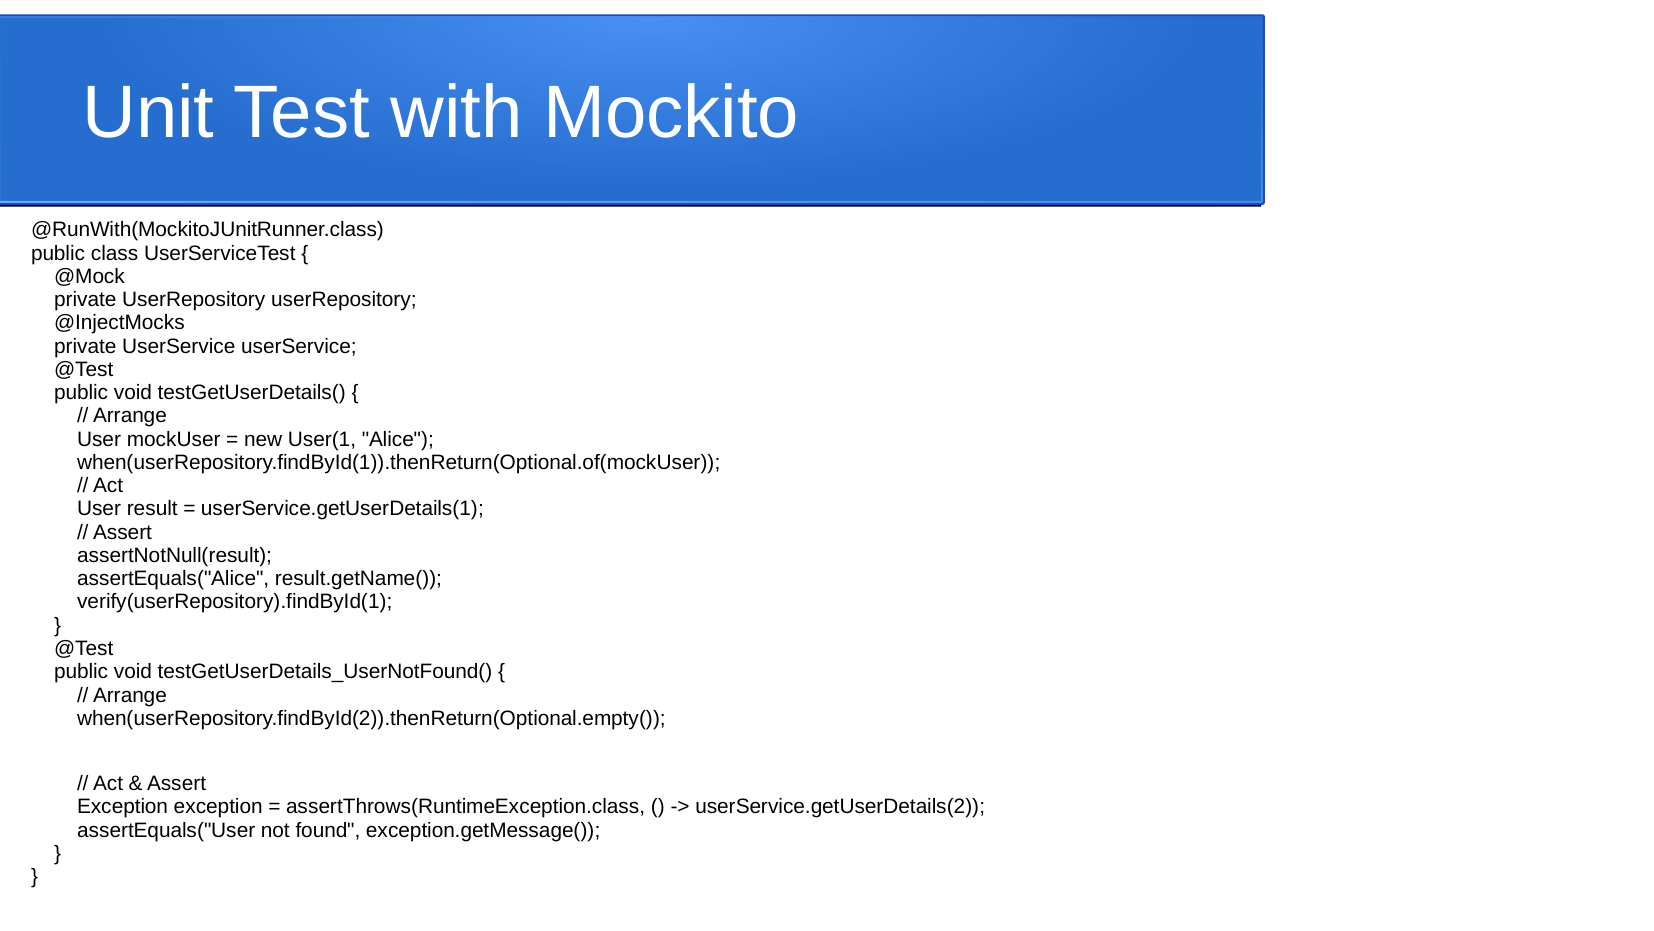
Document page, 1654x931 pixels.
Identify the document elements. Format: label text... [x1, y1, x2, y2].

title Unit Test with Mockito [82, 35, 1235, 189]
text_box @RunWith(MockitoJUnitRunner.class) public class UserServiceTest { @Mock private UserRepository userRepository; @InjectMocks private UserService userService; @Test public void testGetUserDetails() { // Arrange User mockUser = new User(1, "Alice"); when(userRepository.findById(1)).thenReturn(Optional.of(mockUser)); // Act User result = userService.getUserDetails(1); // Assert assertNotNull(result); assertEquals("Alice", result.getName()); verify(userRepository).findById(1); } @Test public void testGetUserDetails_UserNotFound() { // Arrange when(userRepository.findById(2)).thenReturn(Optional.empty()); // Act & Assert Exception exception = assertThrows(RuntimeException.class, () -> userService.getUserDetails(2)); assertEquals("User not found", exception.getMessage()); } } [16, 210, 1291, 916]
